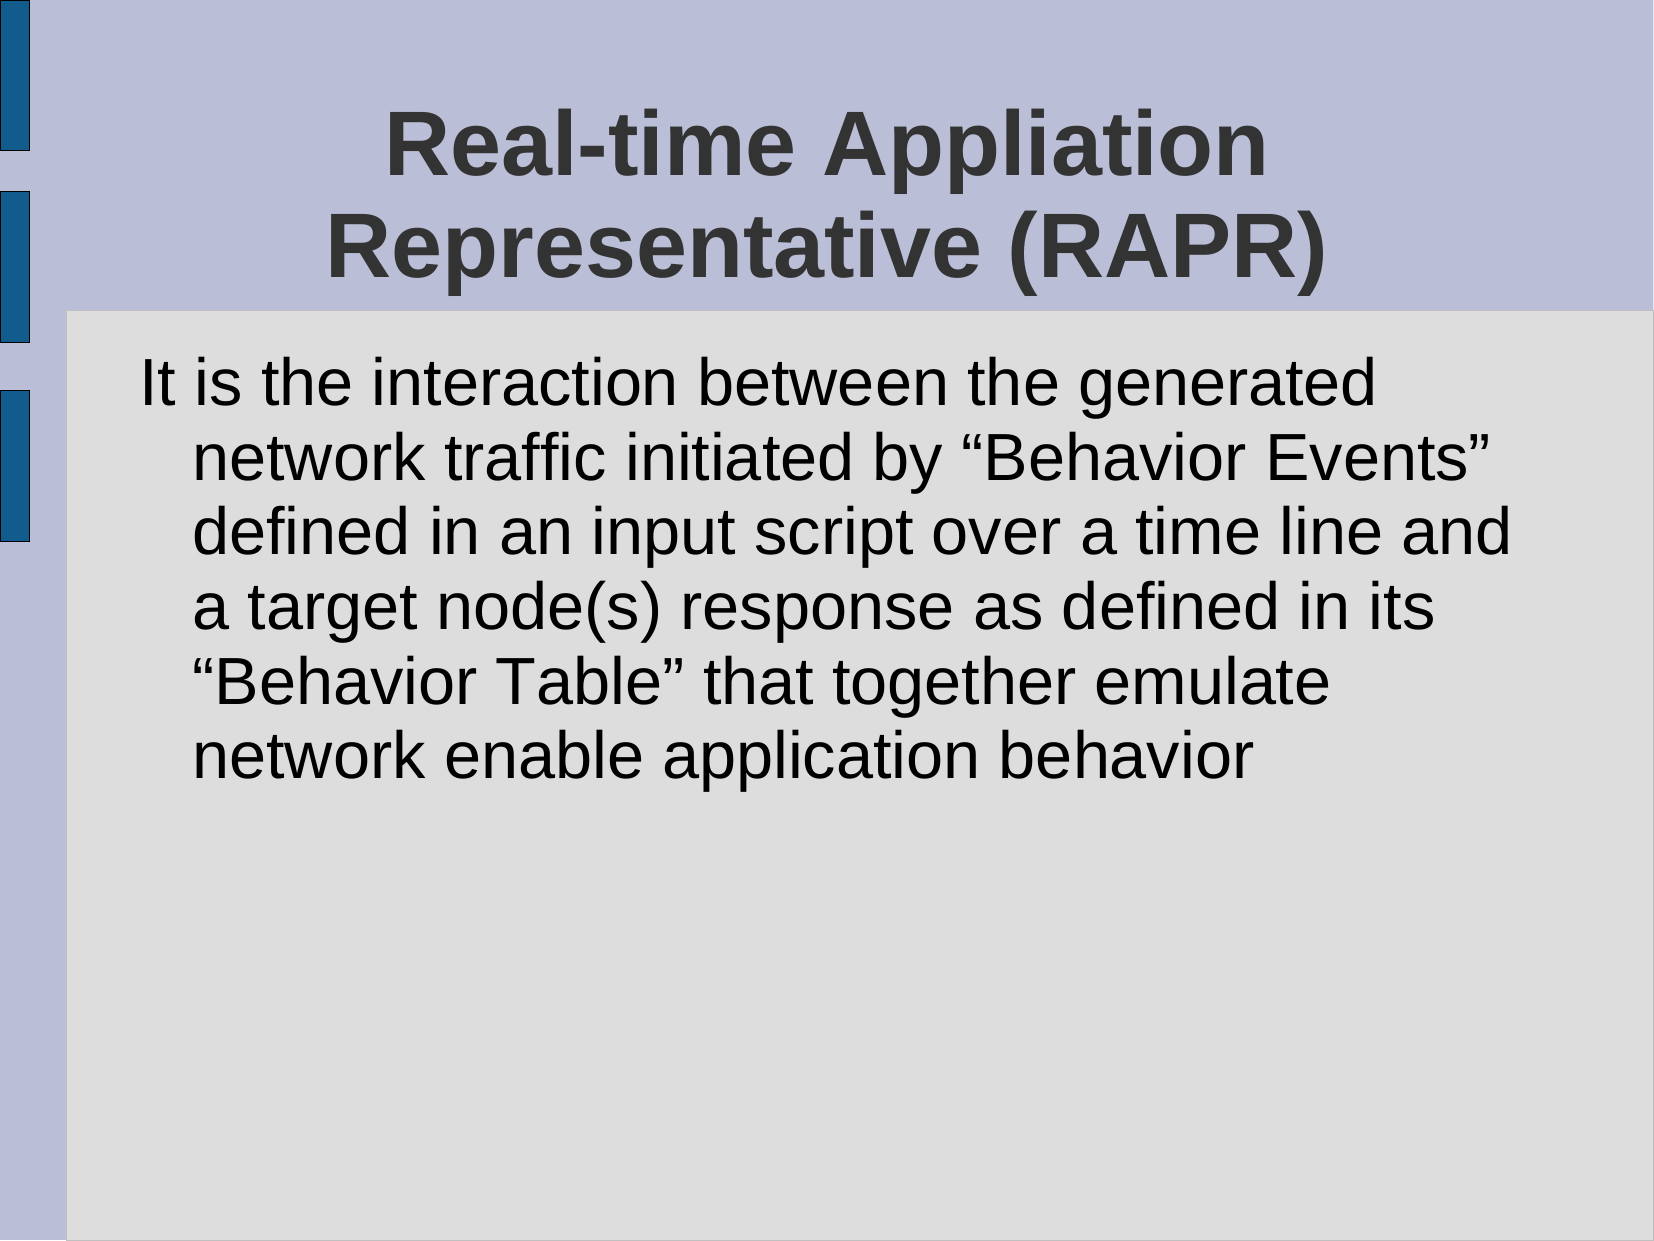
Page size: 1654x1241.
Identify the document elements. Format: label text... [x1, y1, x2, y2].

title Real-time Appliation Representative (RAPR) [121, 75, 1534, 314]
list It is the interaction between the generated network traffic initiated by “Behavior Events” defined in an input script over a time line and a target node(s) response as defined in its “Behavior Table” that together emulate network enable application behavior [121, 344, 1534, 1127]
